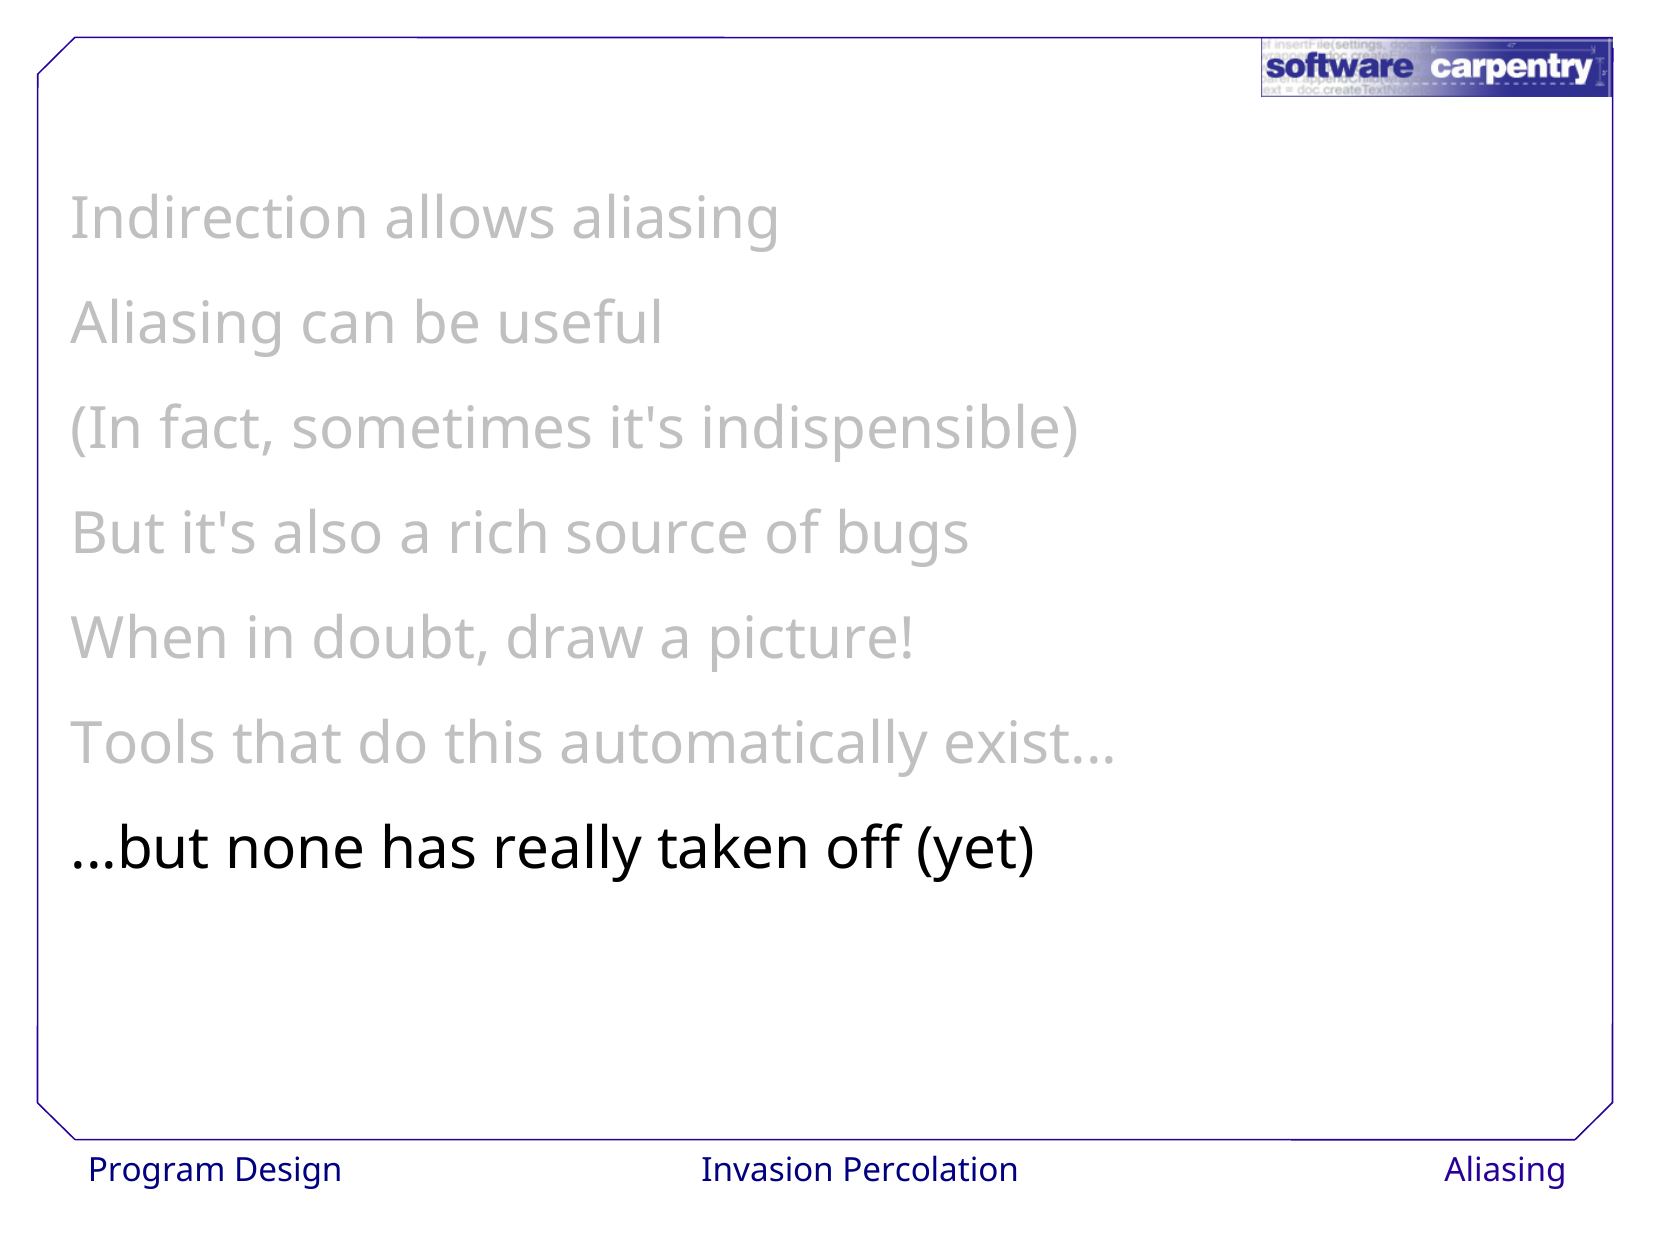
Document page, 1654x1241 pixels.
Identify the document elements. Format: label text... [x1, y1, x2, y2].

text_box Indirection allows aliasing Aliasing can be useful (In fact, sometimes it's indispensible) But it's also a rich source of bugs When in doubt, draw a picture! Tools that do this automatically exist... ...but none has really taken off (yet) [56, 138, 1283, 889]
picture [1261, 39, 1613, 97]
